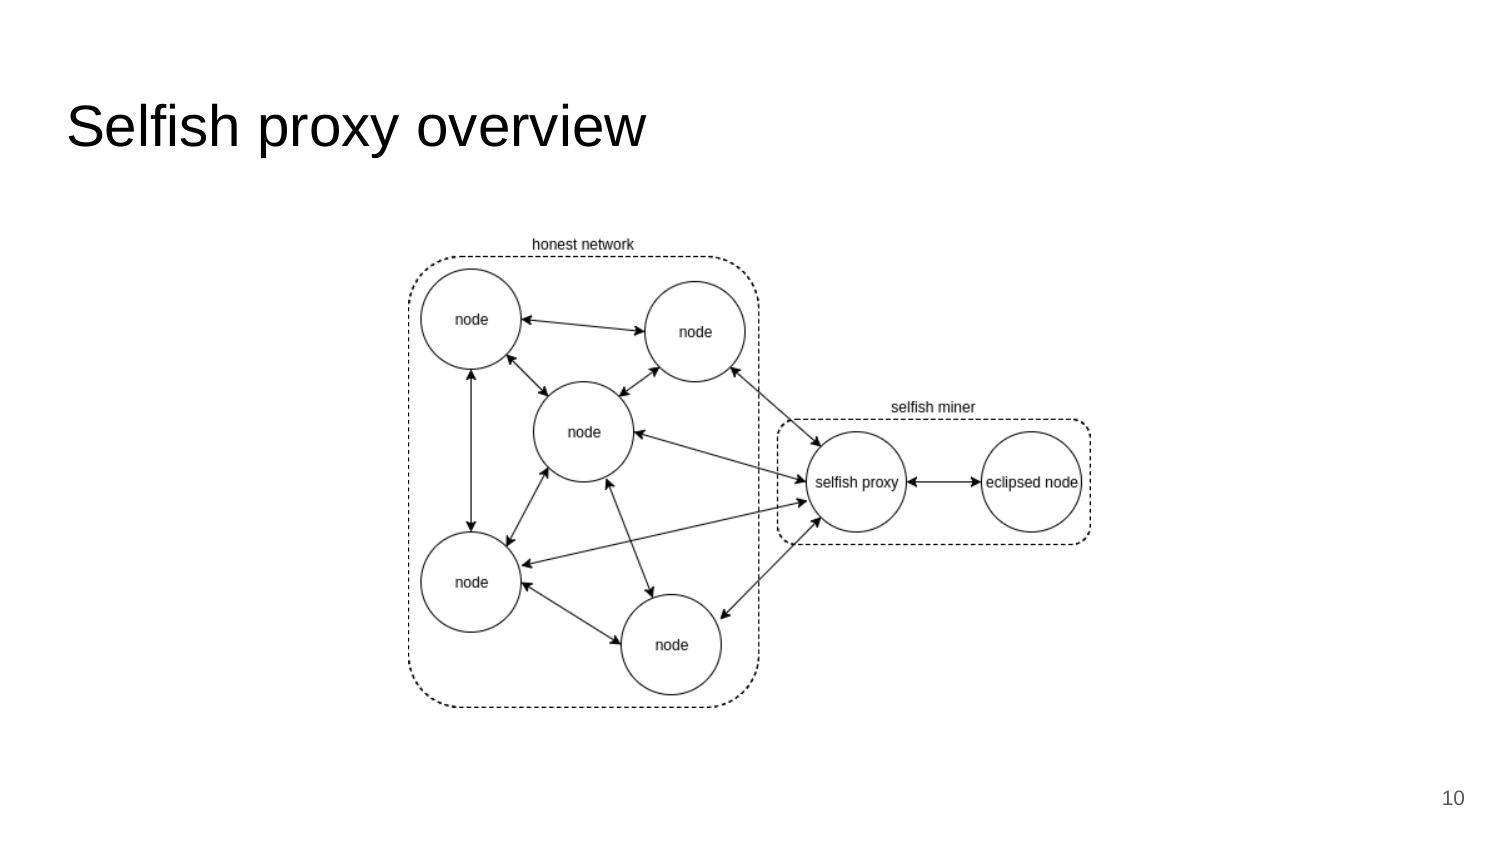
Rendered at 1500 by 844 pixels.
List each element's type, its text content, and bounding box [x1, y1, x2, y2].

picture [408, 231, 1091, 708]
title Selfish proxy overview [51, 72, 1449, 167]
